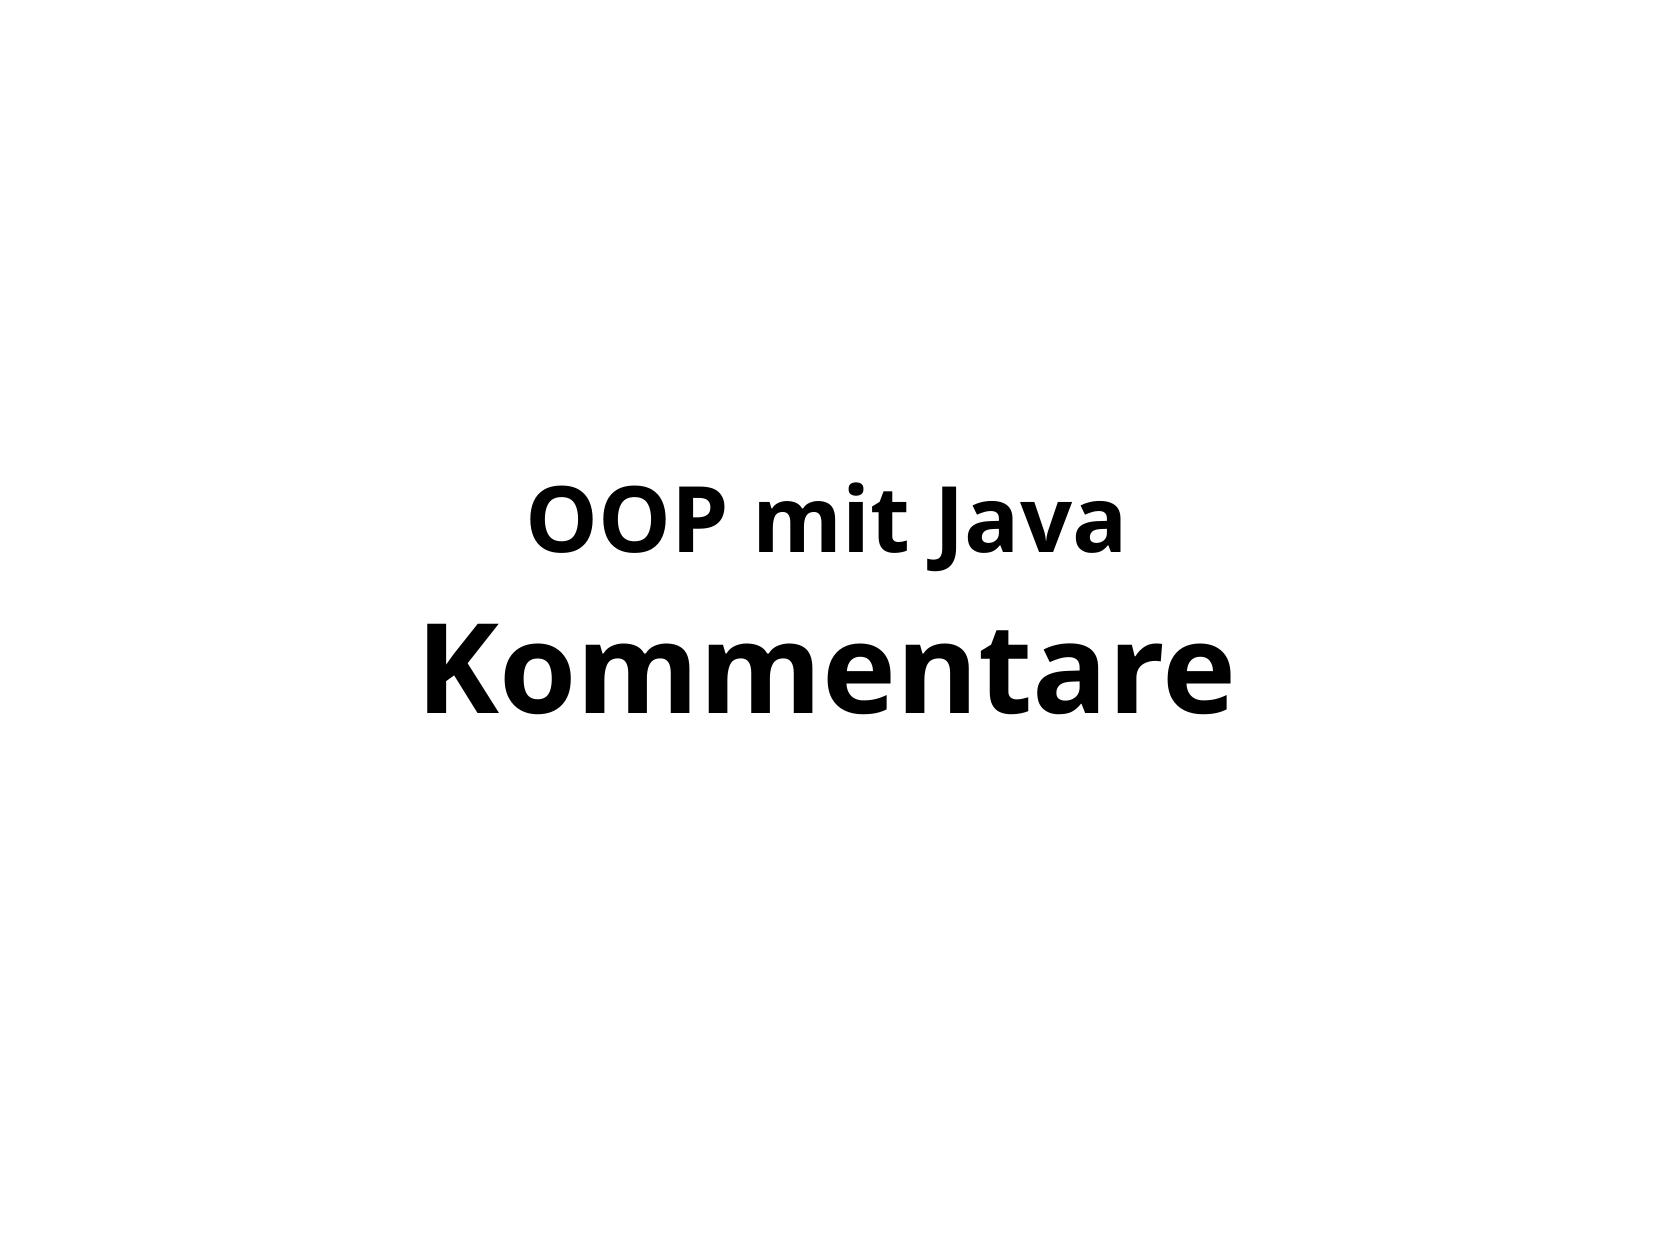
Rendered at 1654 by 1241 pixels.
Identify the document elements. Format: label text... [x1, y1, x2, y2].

subtitle OOP mit Java Kommentare [23, 82, 1630, 1123]
